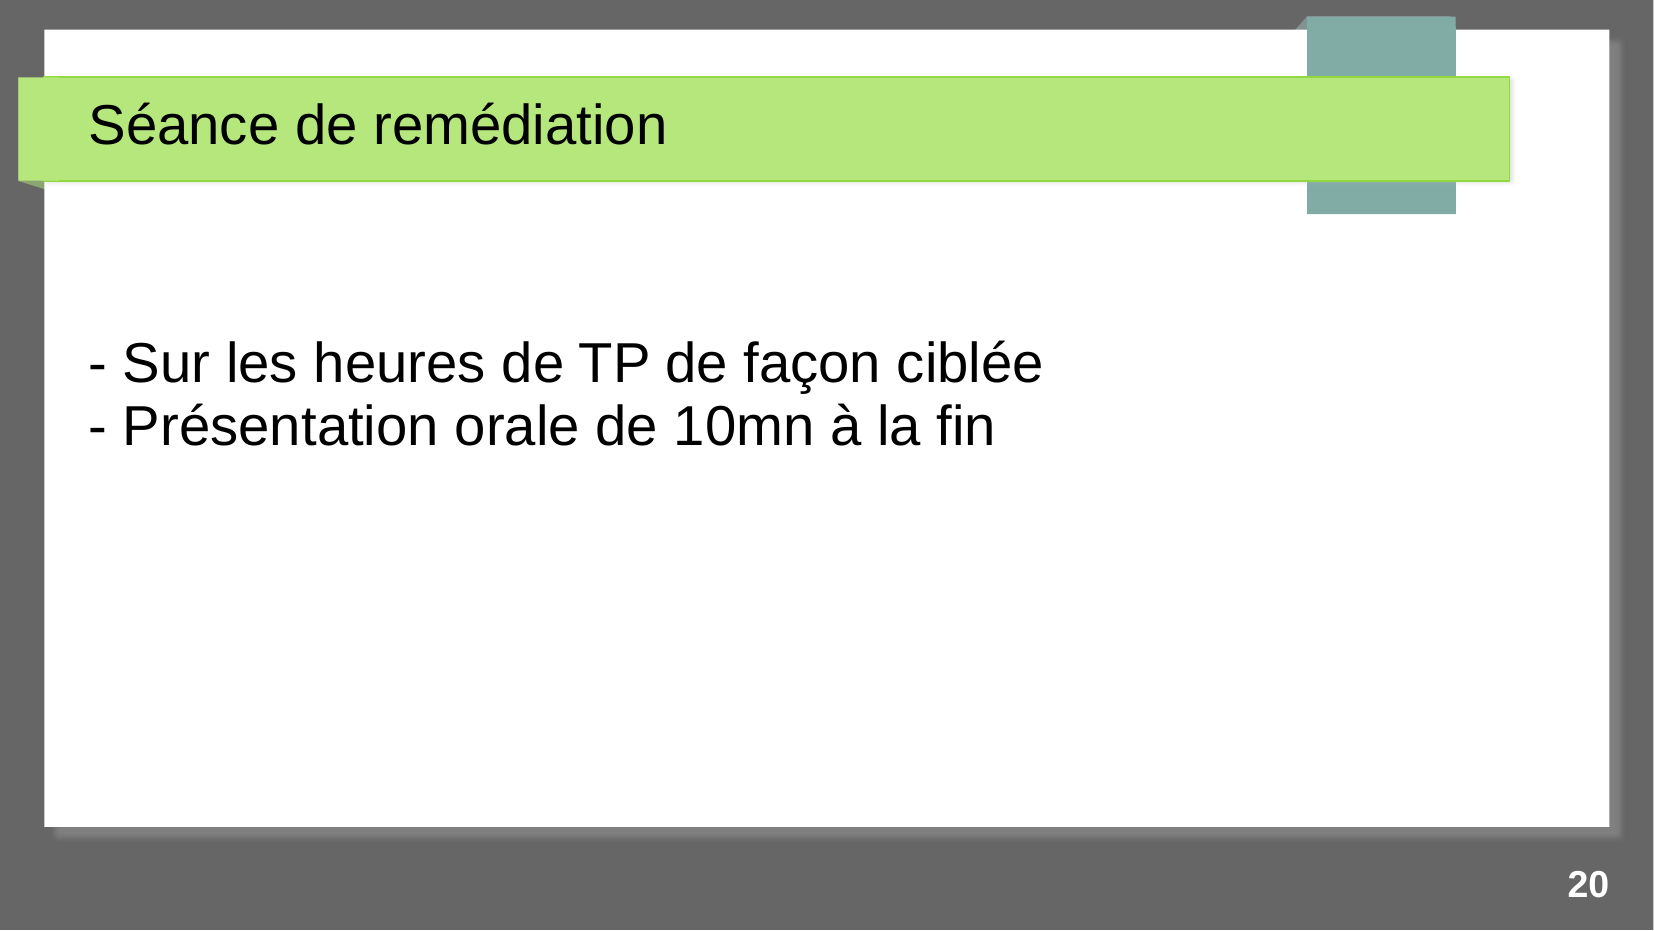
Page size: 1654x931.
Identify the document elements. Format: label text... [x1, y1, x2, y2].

text_box <numéro> [974, 856, 1625, 916]
title - Sur les heures de TP de façon ciblée - Présentation orale de 10mn à la fin [88, 257, 1506, 532]
title Séance de remédiation [88, 73, 1506, 178]
